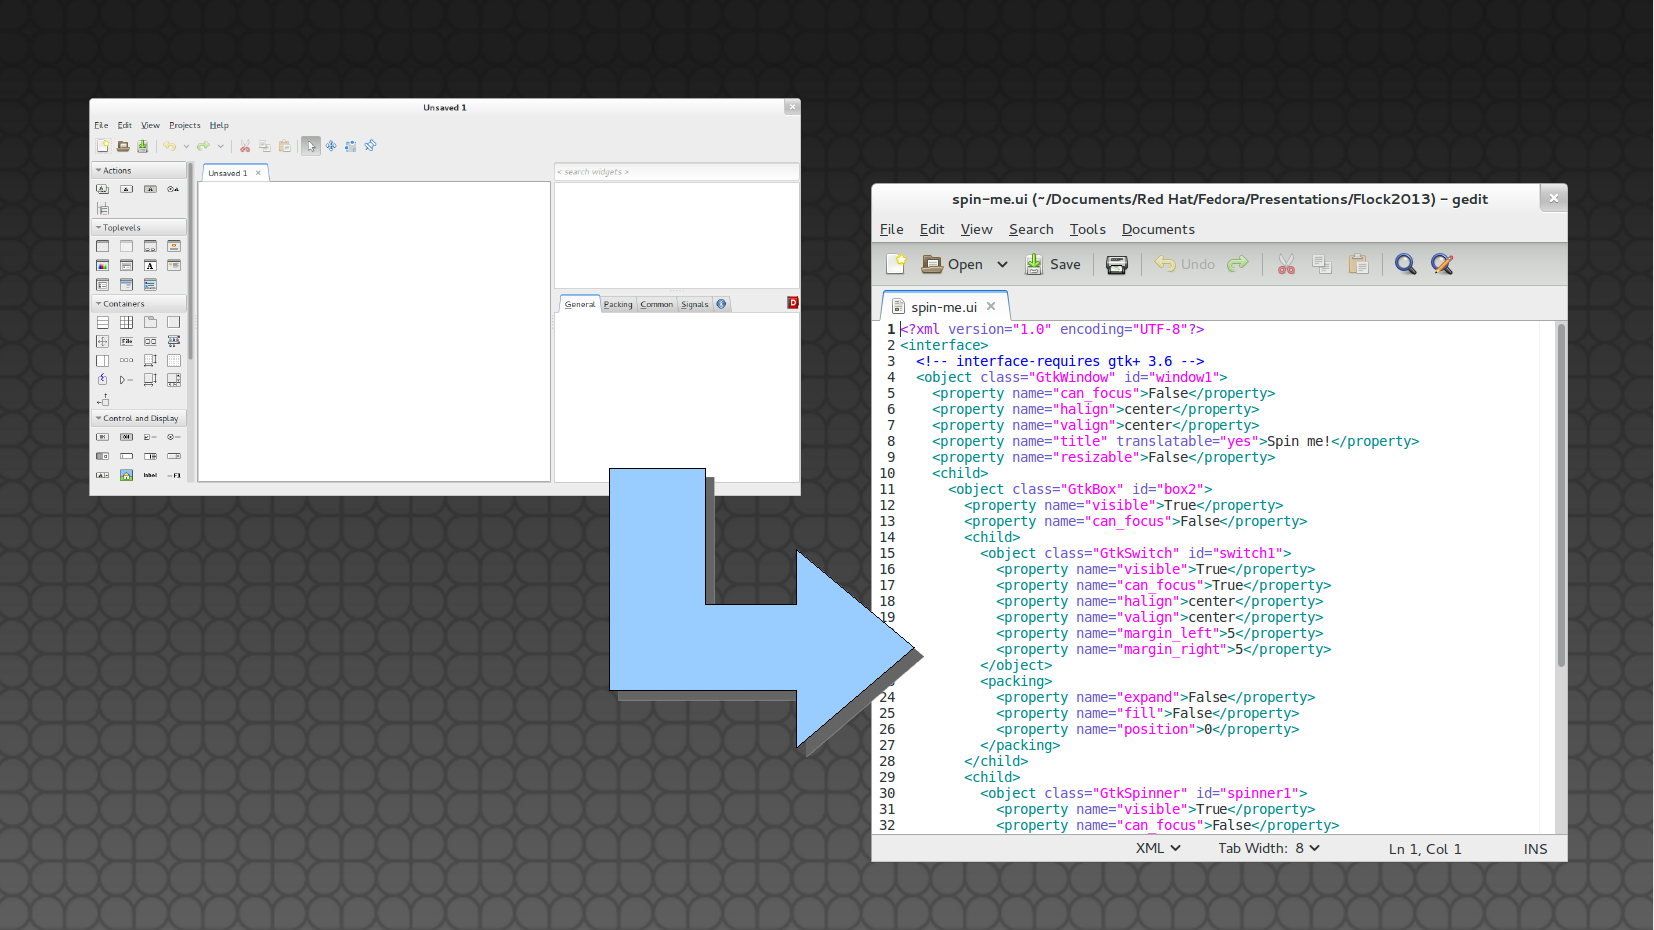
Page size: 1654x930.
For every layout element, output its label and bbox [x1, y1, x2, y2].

text_box [609, 468, 915, 748]
picture [89, 64, 1568, 865]
